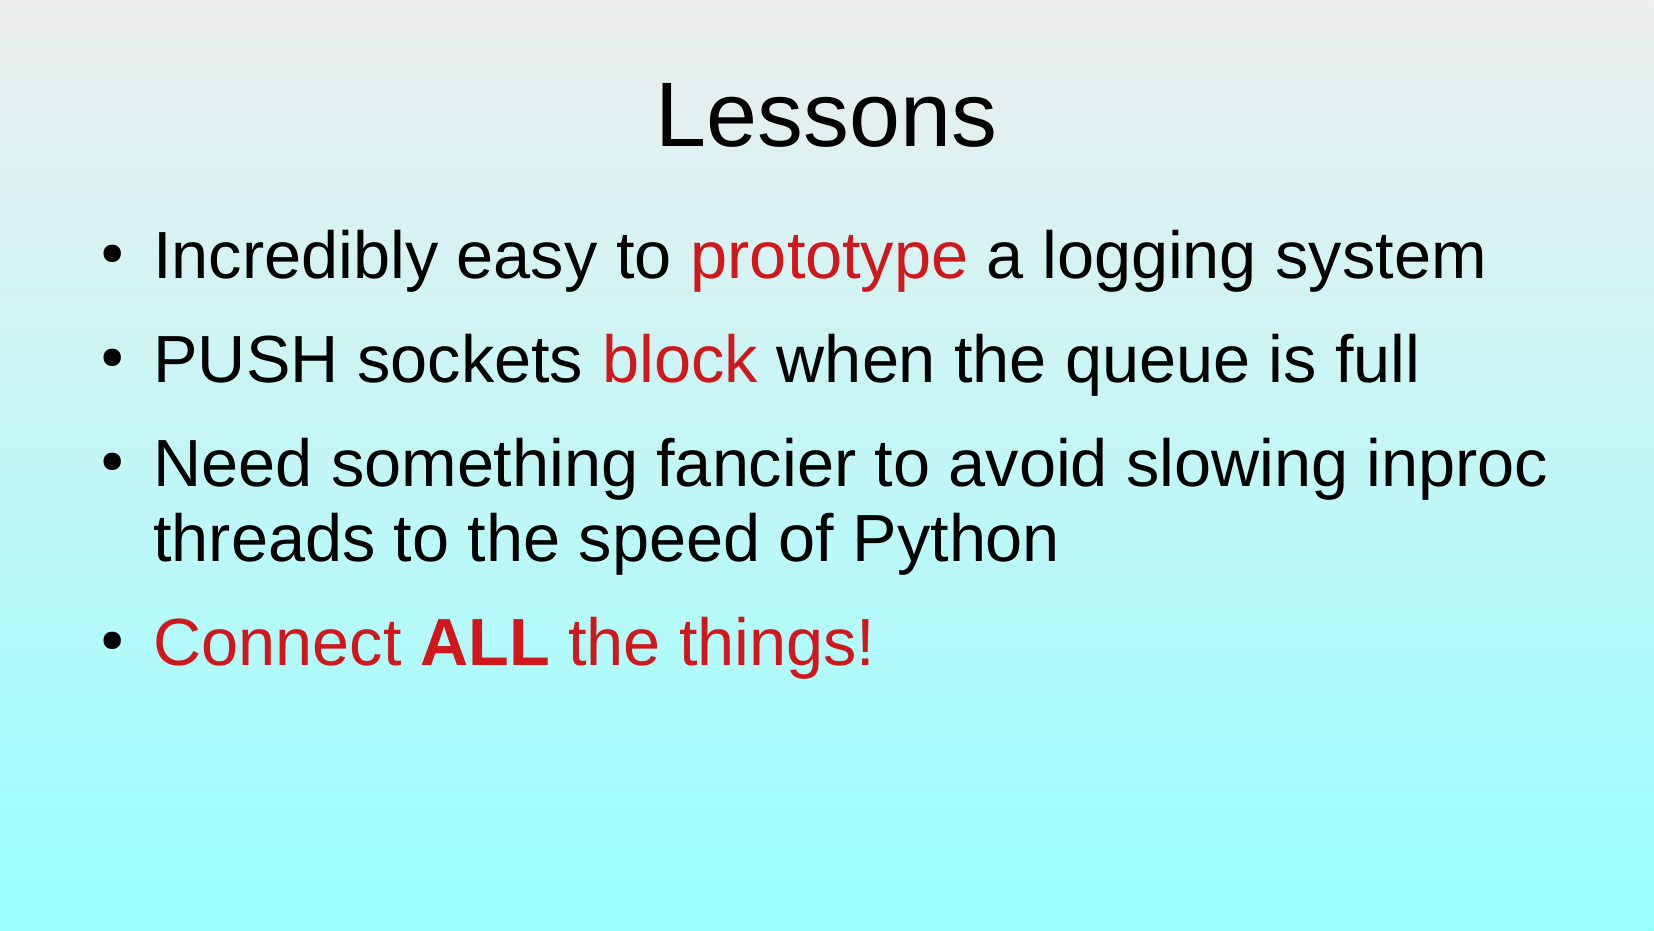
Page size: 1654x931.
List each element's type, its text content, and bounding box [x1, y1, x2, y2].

list Incredibly easy to prototype a logging system PUSH sockets block when the queue is full Need something fancier to avoid slowing inproc threads to the speed of Python Connect ALL the things! [82, 217, 1571, 758]
title Lessons [82, 37, 1571, 193]
